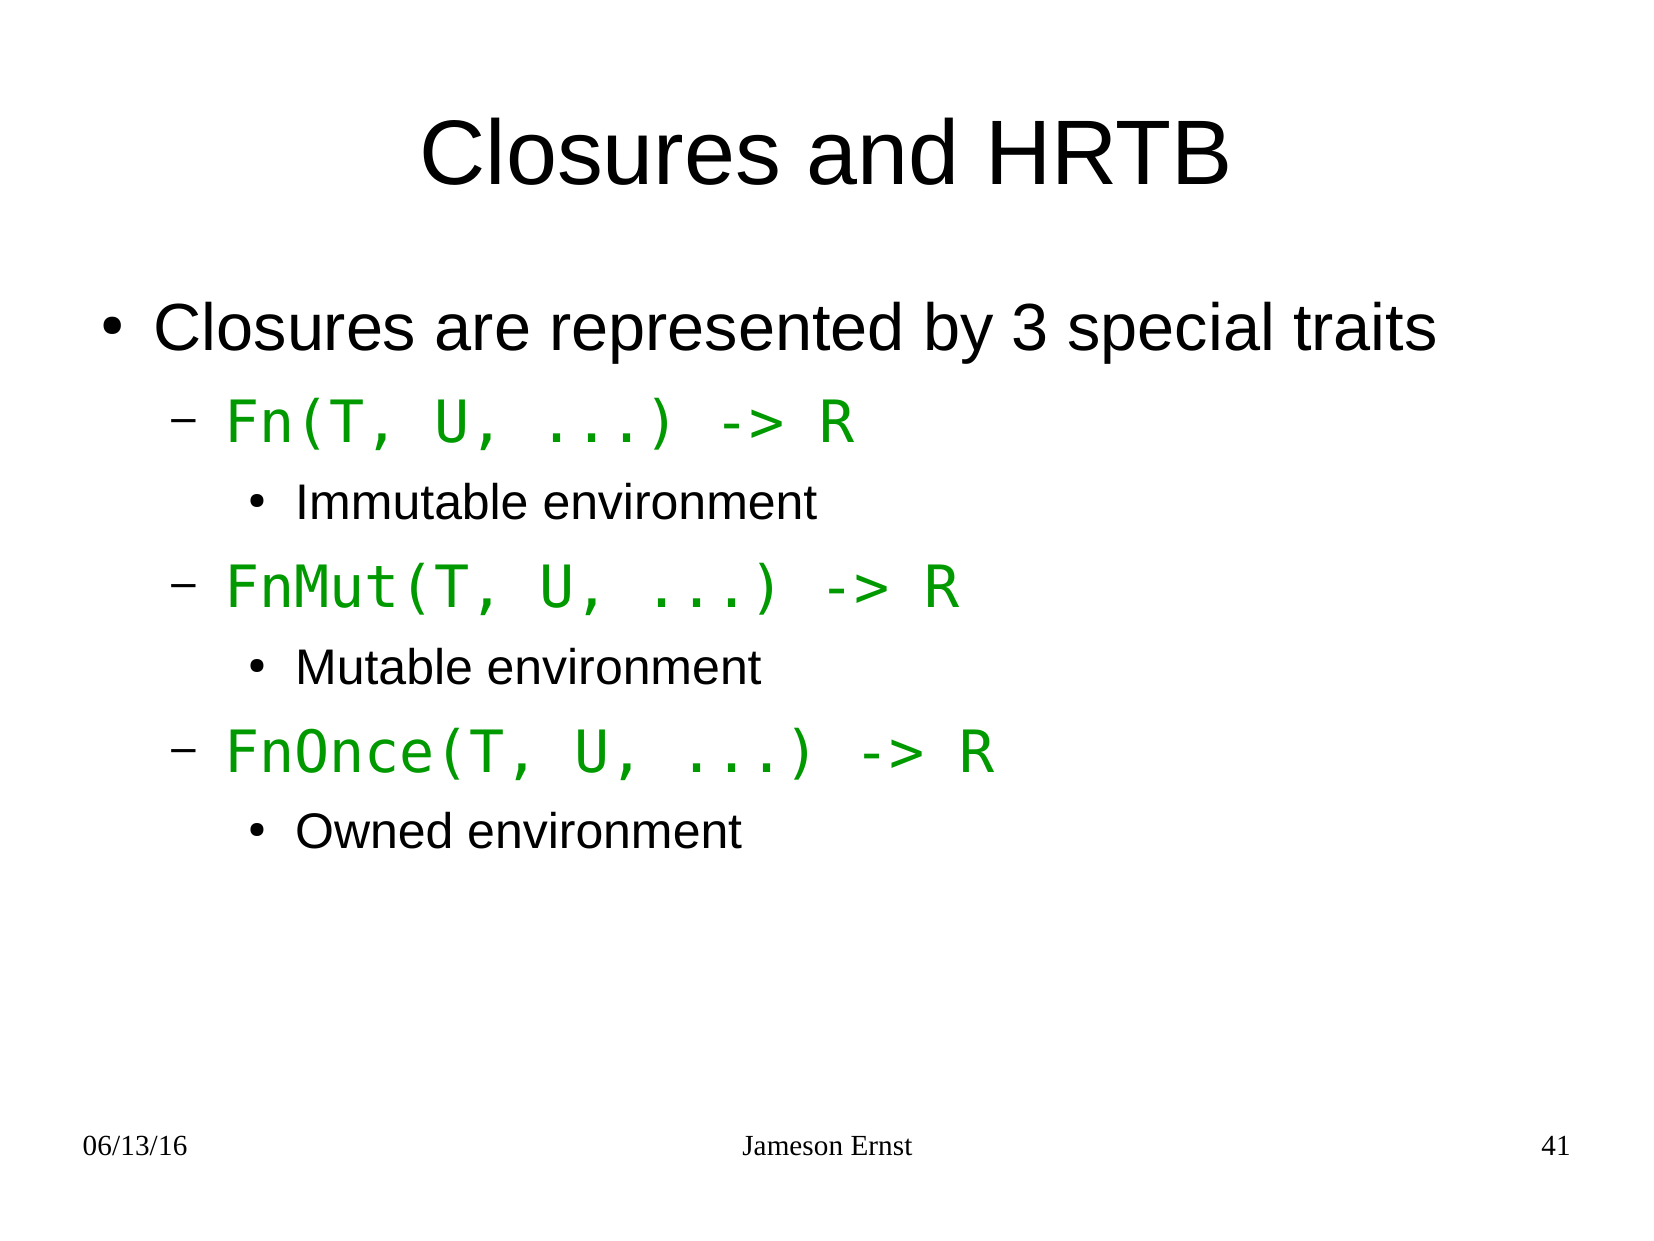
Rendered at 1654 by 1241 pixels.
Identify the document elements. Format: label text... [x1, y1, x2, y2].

list Closures are represented by 3 special traits Fn(T, U, ...) -> R Immutable environment FnMut(T, U, ...) -> R Mutable environment FnOnce(T, U, ...) -> R Owned environment [82, 290, 1571, 1010]
title Closures and HRTB [82, 49, 1571, 257]
